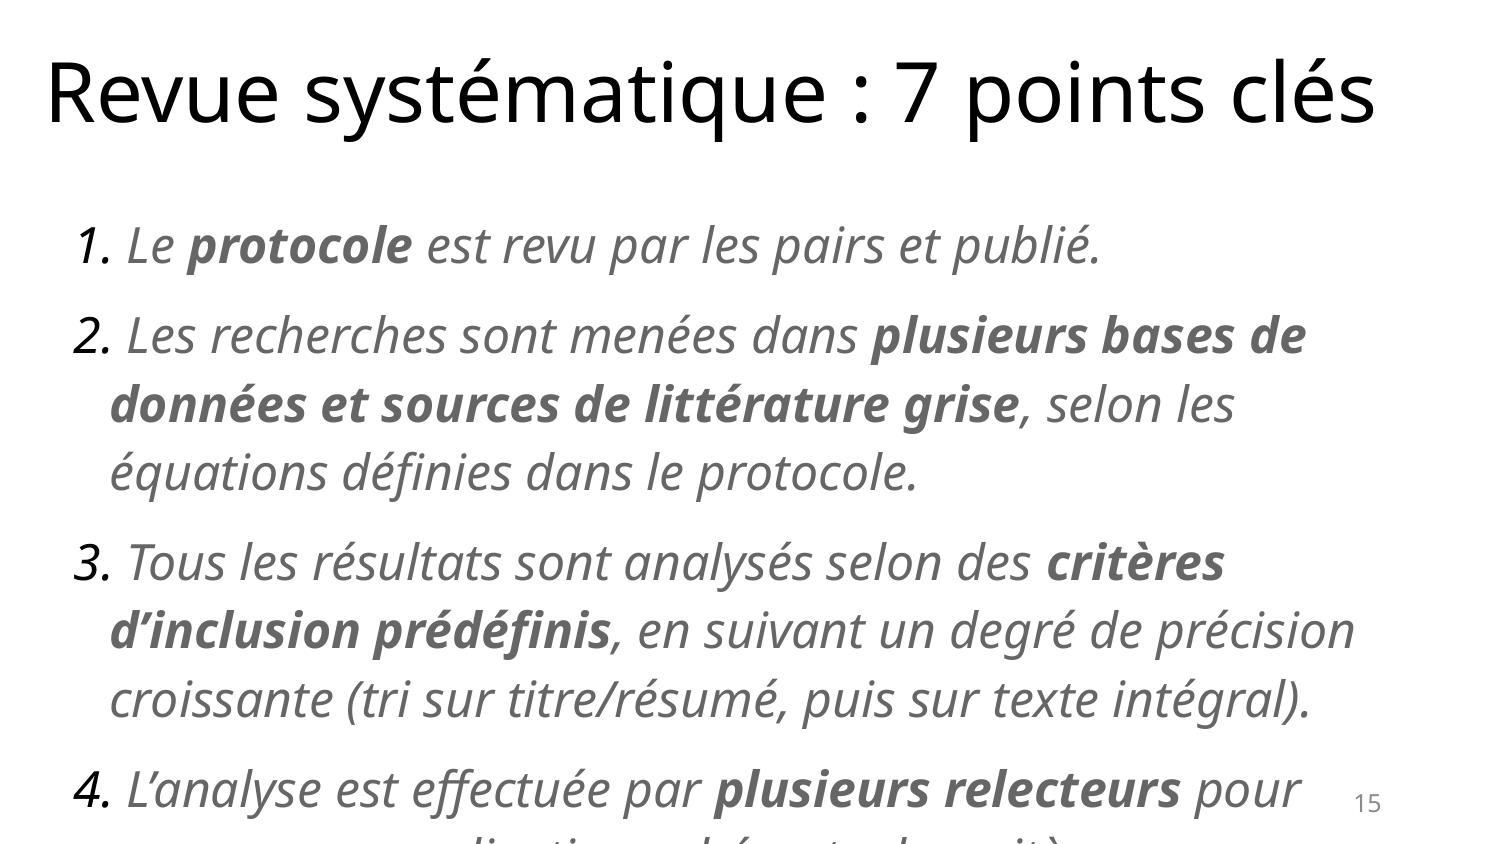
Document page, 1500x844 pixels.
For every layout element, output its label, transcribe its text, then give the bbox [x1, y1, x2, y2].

title Revue systématique : 7 points clés [29, 14, 1498, 178]
text_box Le protocole est revu par les pairs et publié. Les recherches sont menées dans plusieurs bases de données et sources de littérature grise, selon les équations définies dans le protocole. Tous les résultats sont analysés selon des critères d’inclusion prédéfinis, en suivant un degré de précision croissante (tri sur titre/résumé, puis sur texte intégral). L’analyse est effectuée par plusieurs relecteurs pour assurer une application cohérente des critères. [58, 202, 1447, 734]
